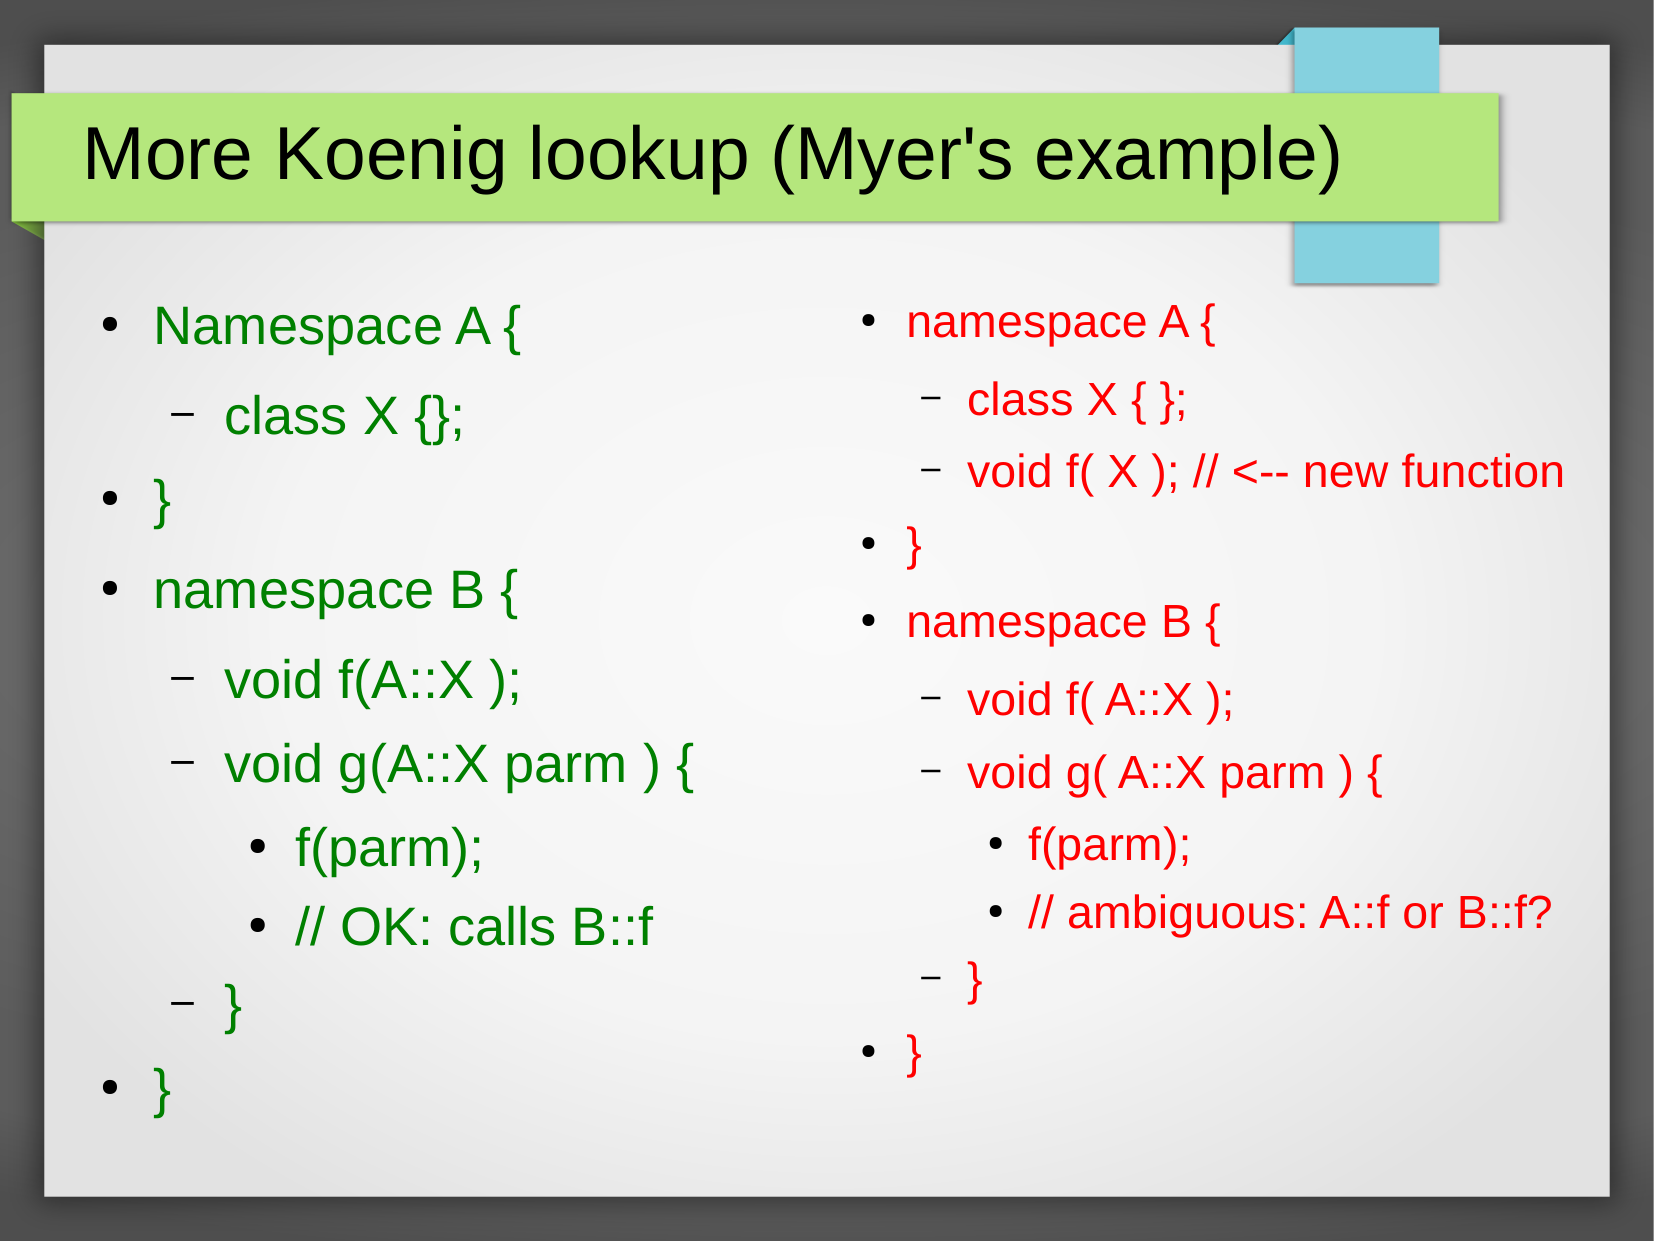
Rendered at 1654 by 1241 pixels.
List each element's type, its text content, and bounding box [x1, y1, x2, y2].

list Namespace A { class X {}; } namespace B { void f(A::X ); void g(A::X parm ) { f(parm); // OK: calls B::f } } [82, 295, 809, 1130]
picture [0, 0, 1654, 1241]
title More Koenig lookup (Myer's example) [82, 69, 1394, 238]
list namespace A { class X { }; void f( X ); // <-- new function } namespace B { void f( A::X ); void g( A::X parm ) { f(parm); // ambiguous: A::f or B::f? } } [845, 295, 1572, 1130]
